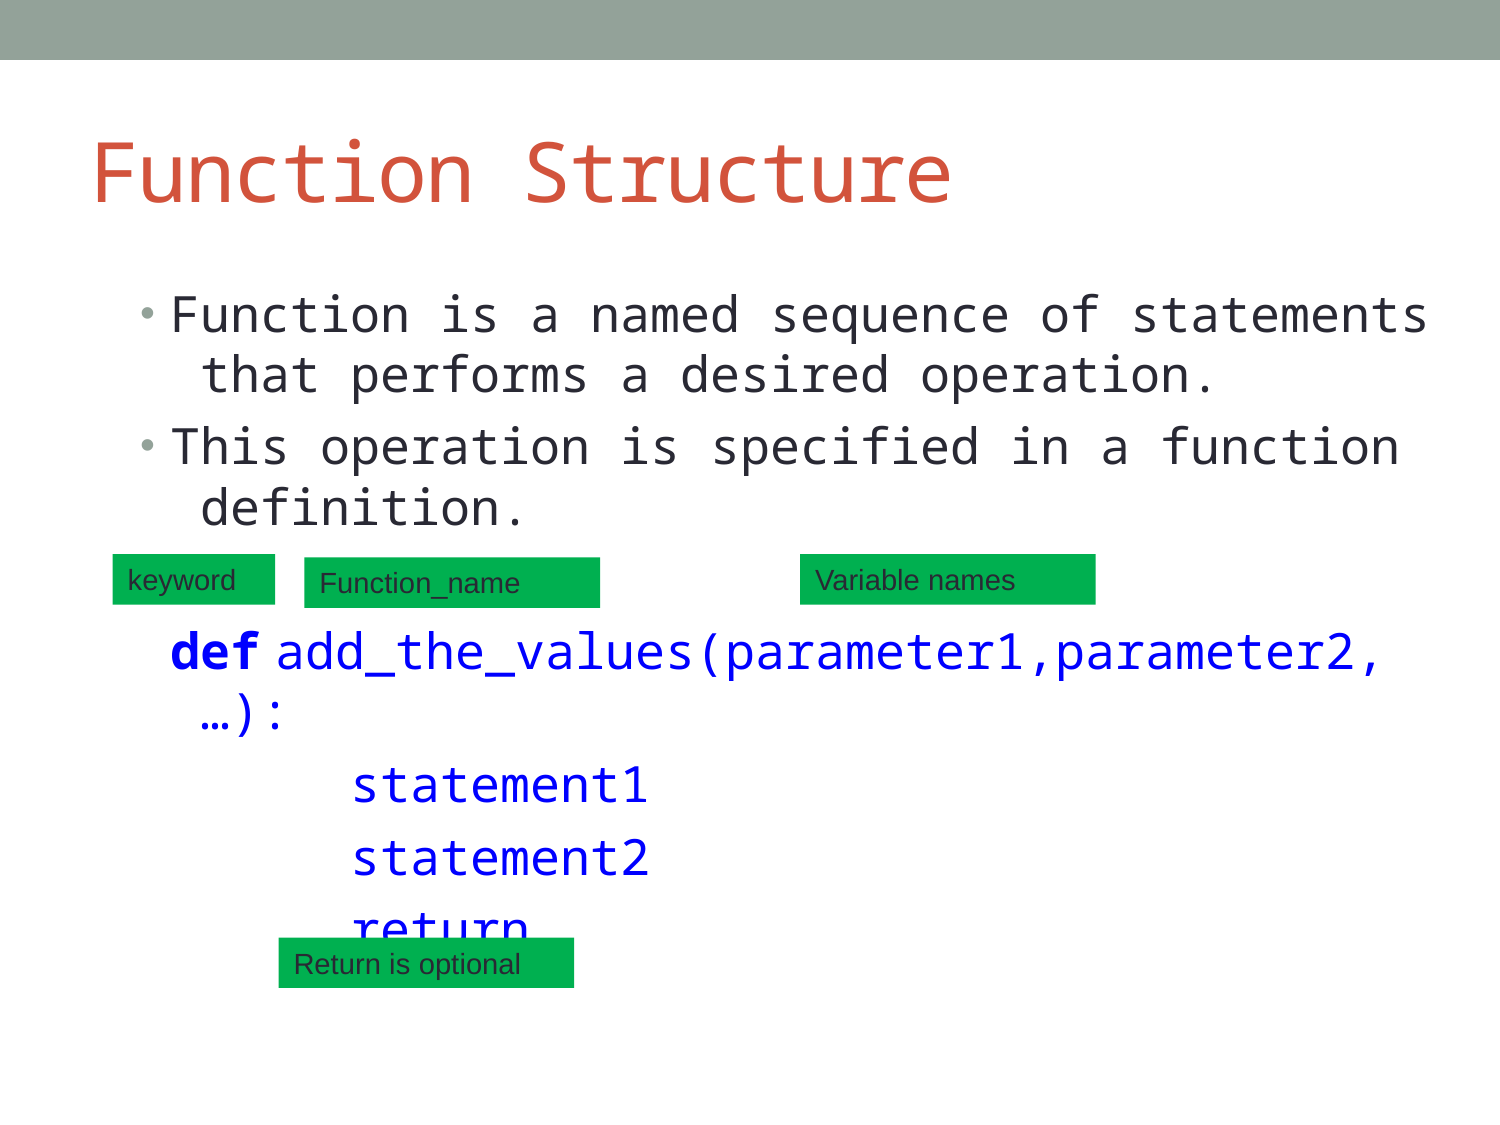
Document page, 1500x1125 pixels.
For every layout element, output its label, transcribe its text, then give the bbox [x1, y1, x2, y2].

text_box keyword [112, 554, 276, 605]
title Function Structure [75, 87, 1426, 251]
text_box Function_name [304, 557, 601, 608]
text_box Return is optional [278, 937, 575, 988]
list Function is a named sequence of statements that performs a desired operation. This operation is specified in a function definition. def add_the_values(parameter1,parameter2,…): statement1 statement2 return [125, 275, 1476, 1088]
text_box Variable names [800, 554, 1096, 605]
